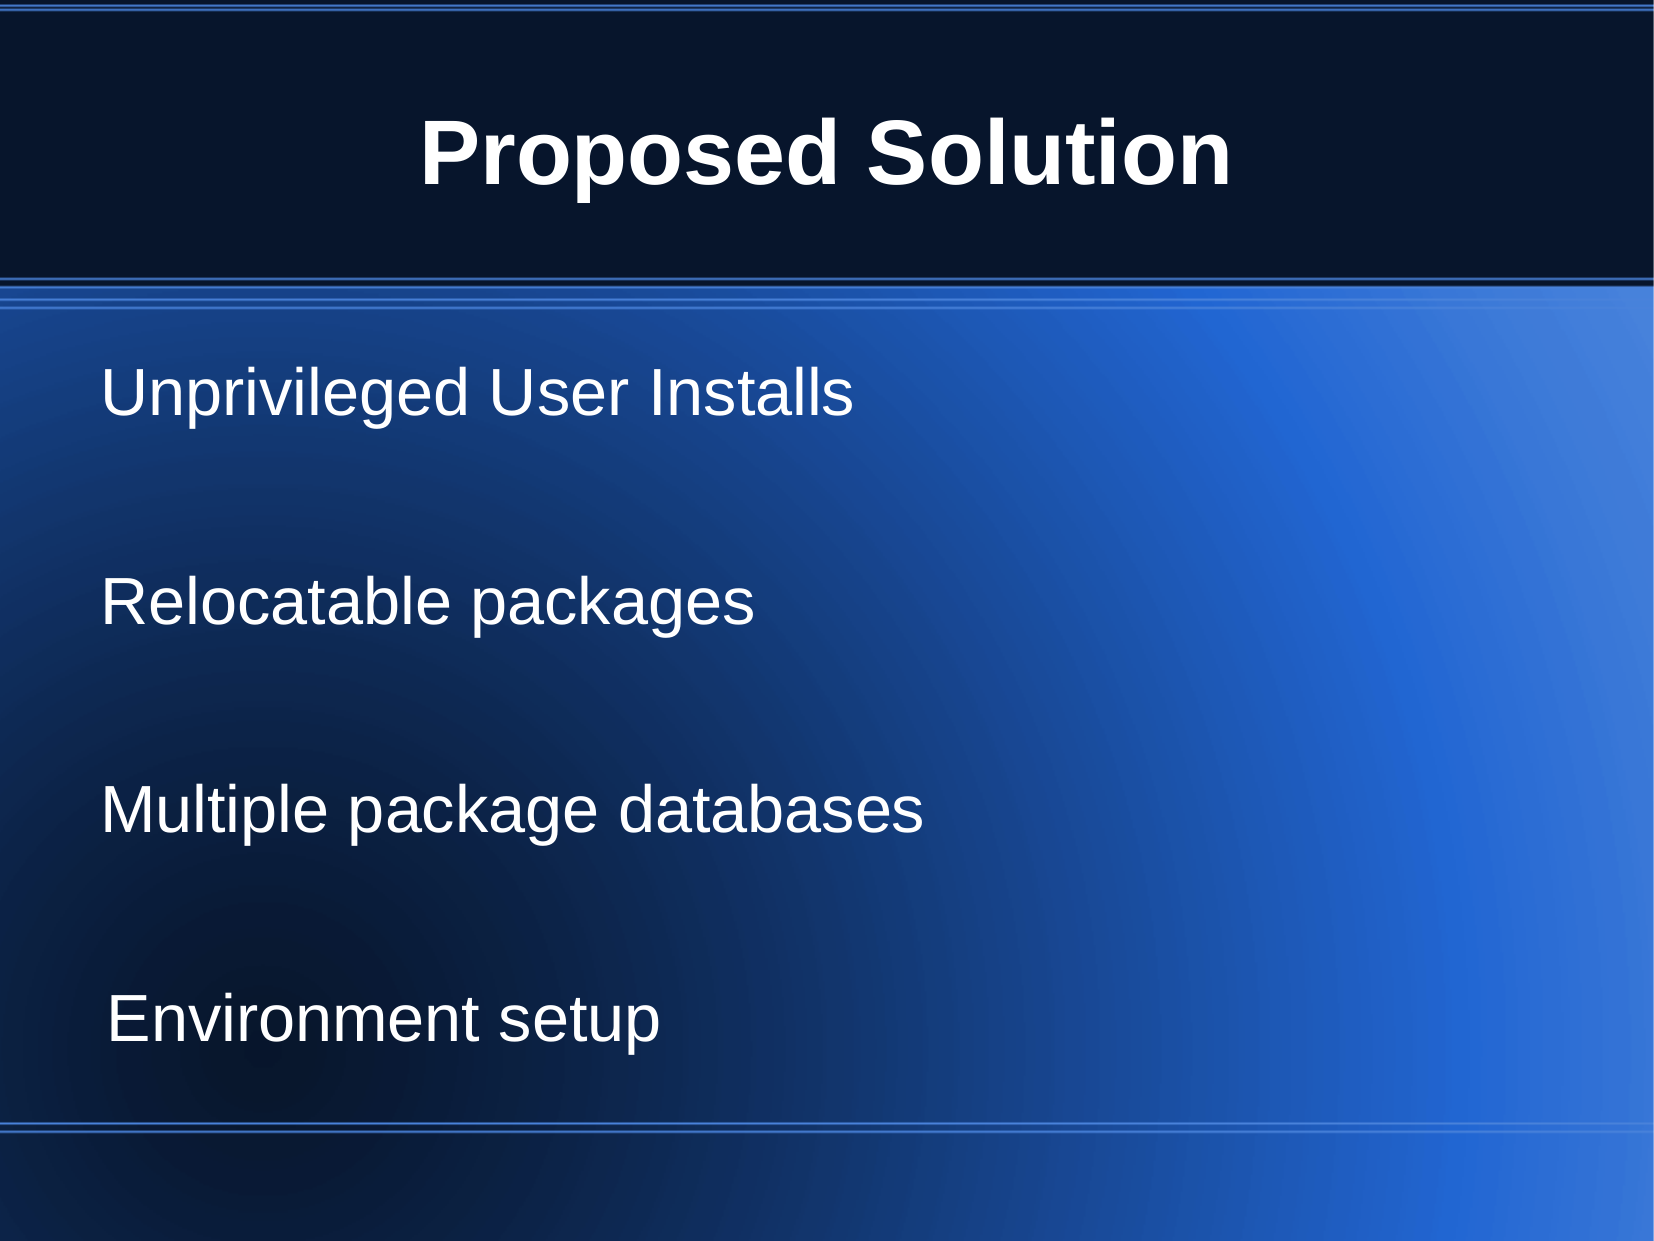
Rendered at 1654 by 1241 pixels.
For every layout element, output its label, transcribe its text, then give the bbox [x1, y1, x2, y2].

title Proposed Solution [82, 56, 1571, 250]
picture [0, 0, 1654, 1241]
list Unprivileged User Installs Relocatable packages Multiple package databases Environment setup [82, 355, 1571, 1093]
